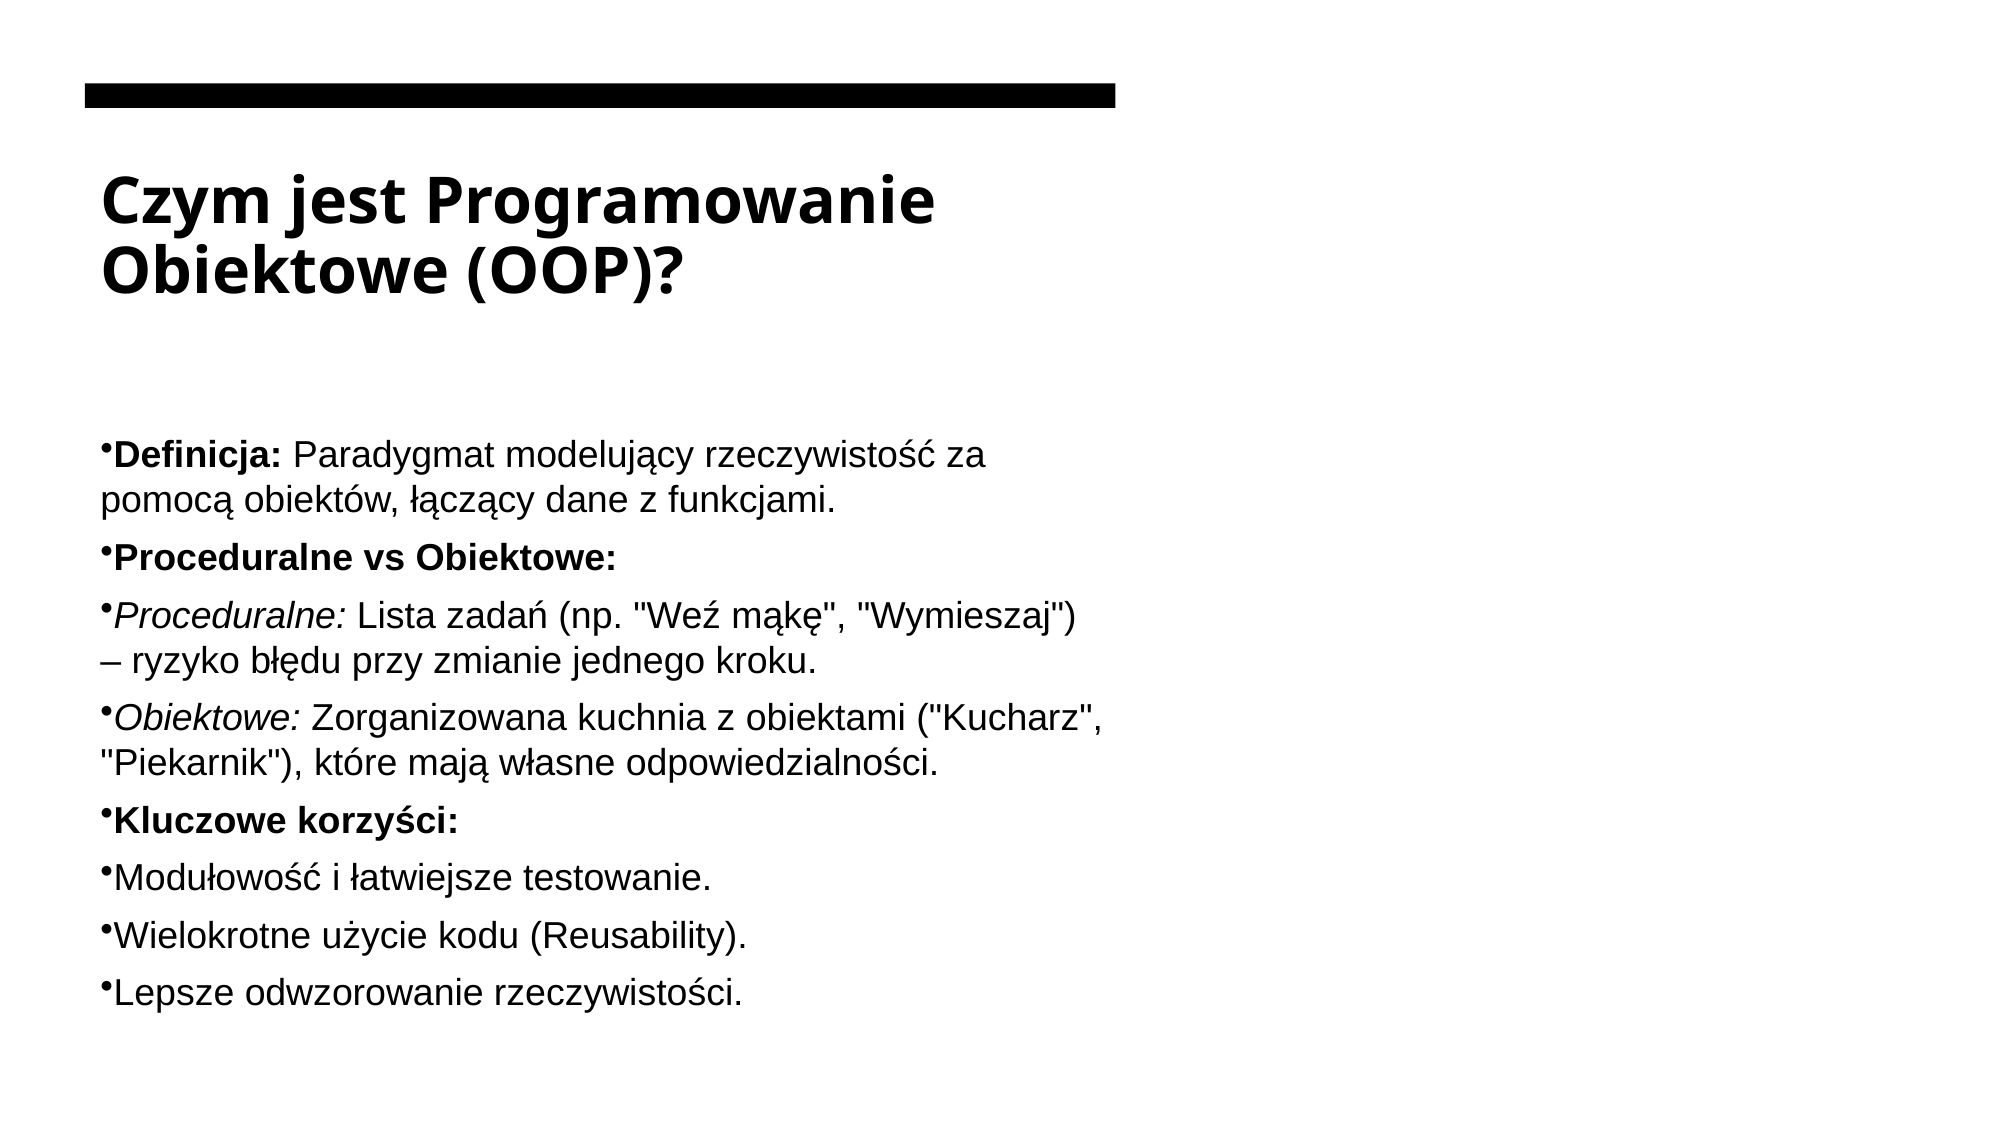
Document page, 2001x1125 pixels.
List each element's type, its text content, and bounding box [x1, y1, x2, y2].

title Czym jest Programowanie Obiektowe (OOP)? [85, 160, 1121, 401]
list Definicja: Paradygmat modelujący rzeczywistość za pomocą obiektów, łączący dane z funkcjami. Proceduralne vs Obiektowe: Proceduralne: Lista zadań (np. "Weź mąkę", "Wymieszaj") – ryzyko błędu przy zmianie jednego kroku. Obiektowe: Zorganizowana kuchnia z obiektami ("Kucharz", "Piekarnik"), które mają własne odpowiedzialności. Kluczowe korzyści: Modułowość i łatwiejsze testowanie. Wielokrotne użycie kodu (Reusability). Lepsze odwzorowanie rzeczywistości. [85, 423, 1121, 1041]
text_box [84, 83, 1116, 108]
